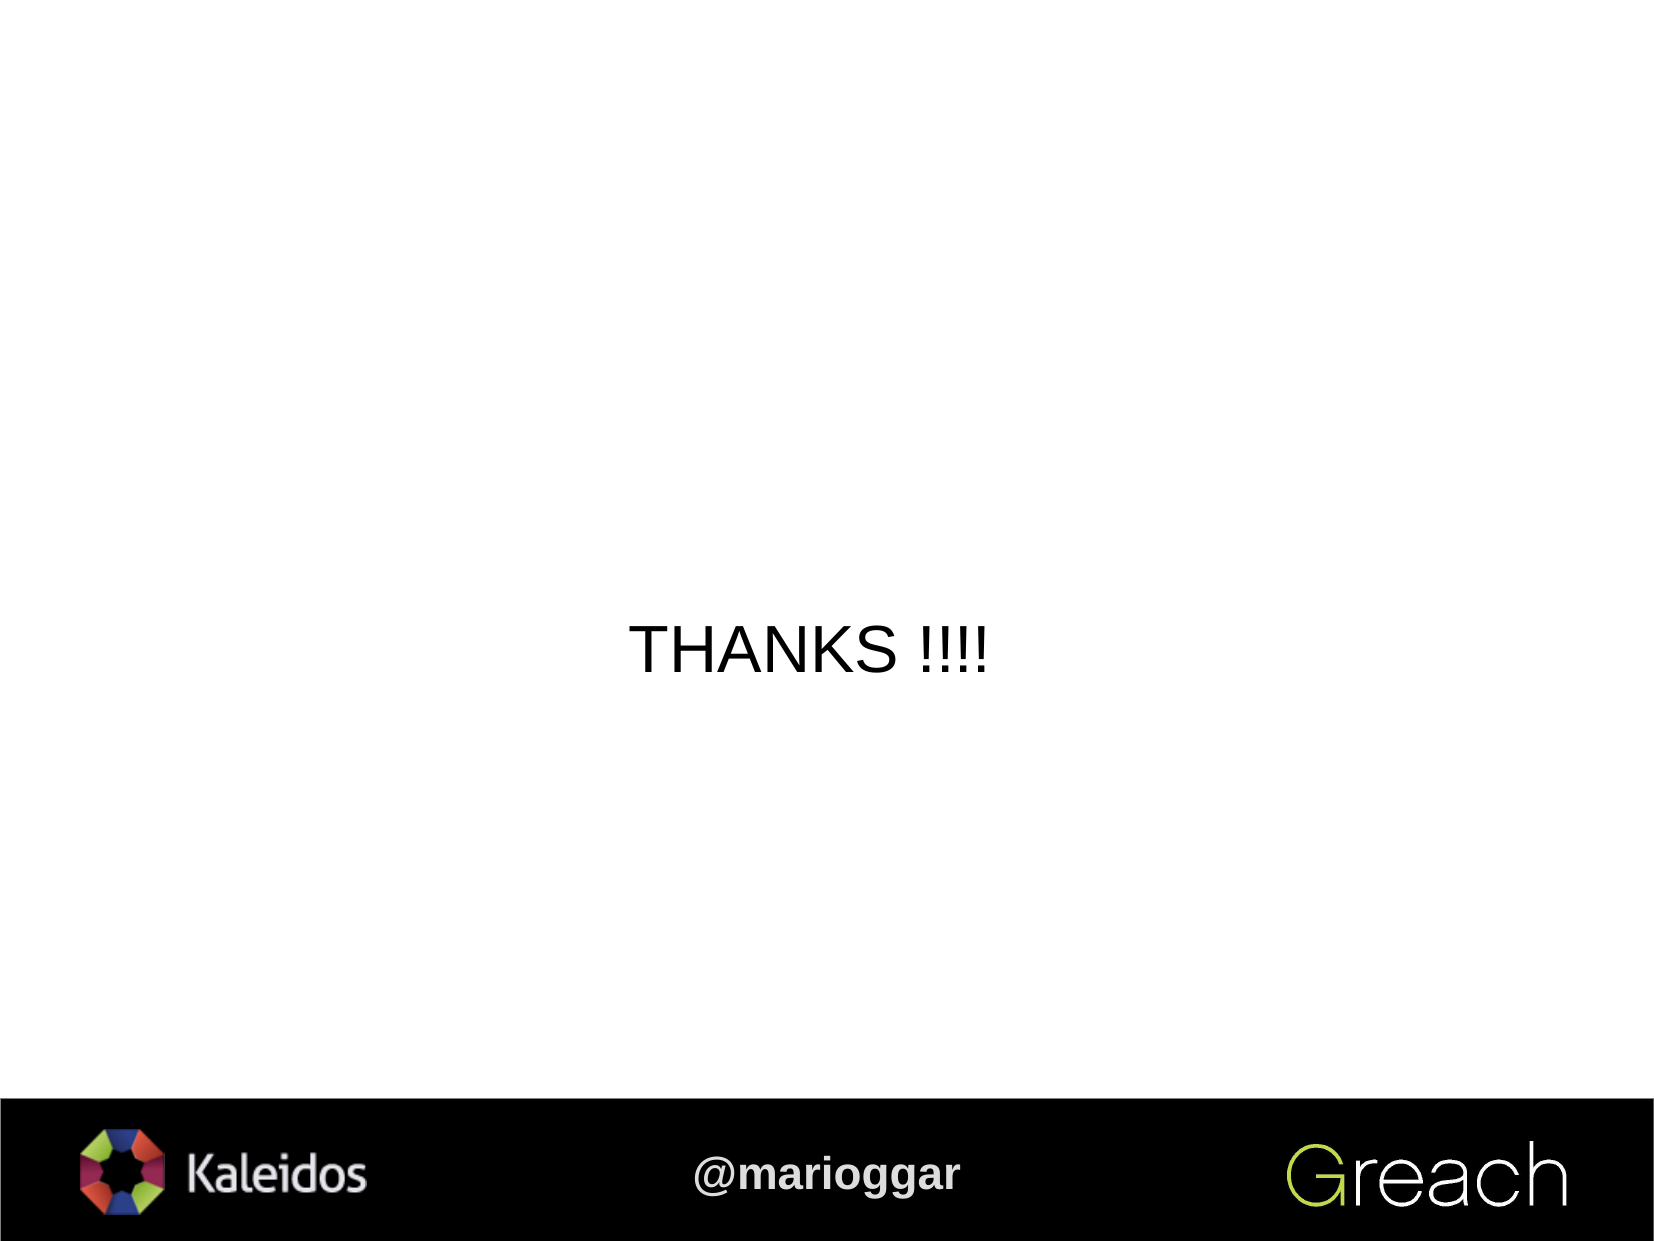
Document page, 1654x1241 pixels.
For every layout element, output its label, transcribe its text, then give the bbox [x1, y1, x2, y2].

picture [80, 1129, 367, 1215]
picture [1287, 1141, 1571, 1216]
subtitle THANKS !!!! [82, 290, 1538, 1010]
